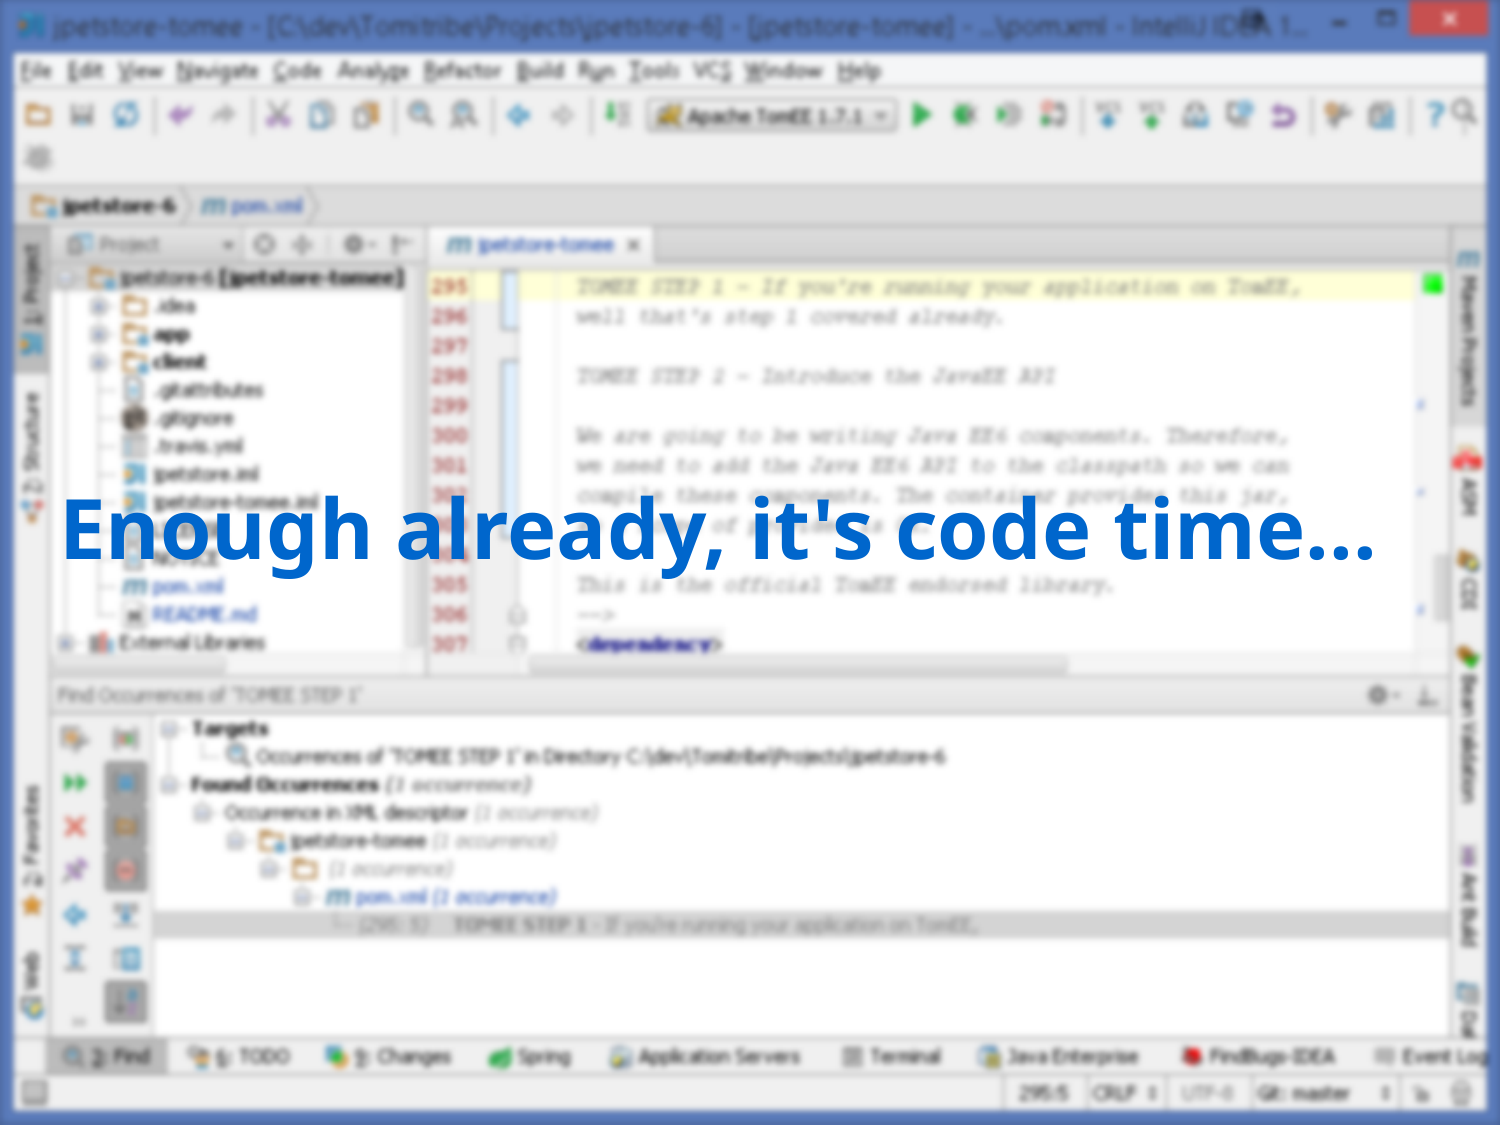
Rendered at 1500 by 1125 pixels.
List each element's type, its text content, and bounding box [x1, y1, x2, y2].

text_box Enough already, it's code time... [44, 462, 1500, 595]
picture [0, 0, 1500, 1125]
